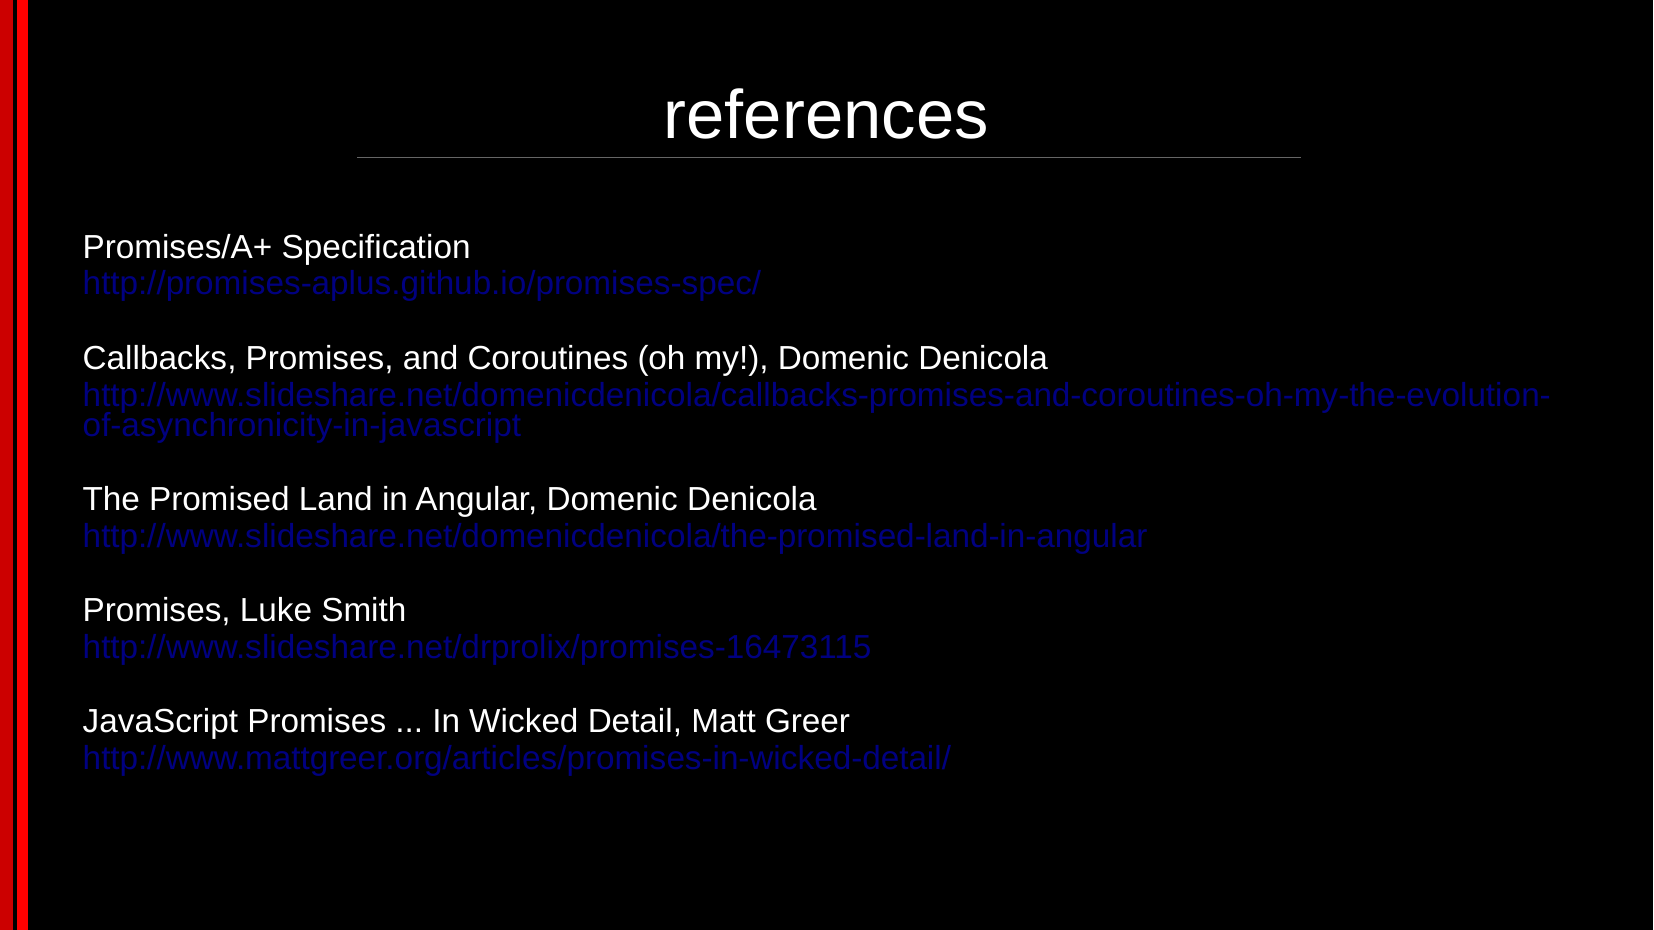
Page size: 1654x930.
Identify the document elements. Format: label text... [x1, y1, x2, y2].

subtitle Promises/A+ Specification http://promises-aplus.github.io/promises-spec/ Callbacks, Promises, and Coroutines (oh my!), Domenic Denicola http://www.slideshare.net/domenicdenicola/callbacks-promises-and-coroutines-oh-my-the-evolution-of-asynchronicity-in-javascript The Promised Land in Angular, Domenic Denicola http://www.slideshare.net/domenicdenicola/the-promised-land-in-angular Promises, Luke Smith http://www.slideshare.net/drprolix/promises-16473115 JavaScript Promises ... In Wicked Detail, Matt Greer http://www.mattgreer.org/articles/promises-in-wicked-detail/ [82, 217, 1571, 757]
title references [82, 36, 1571, 193]
